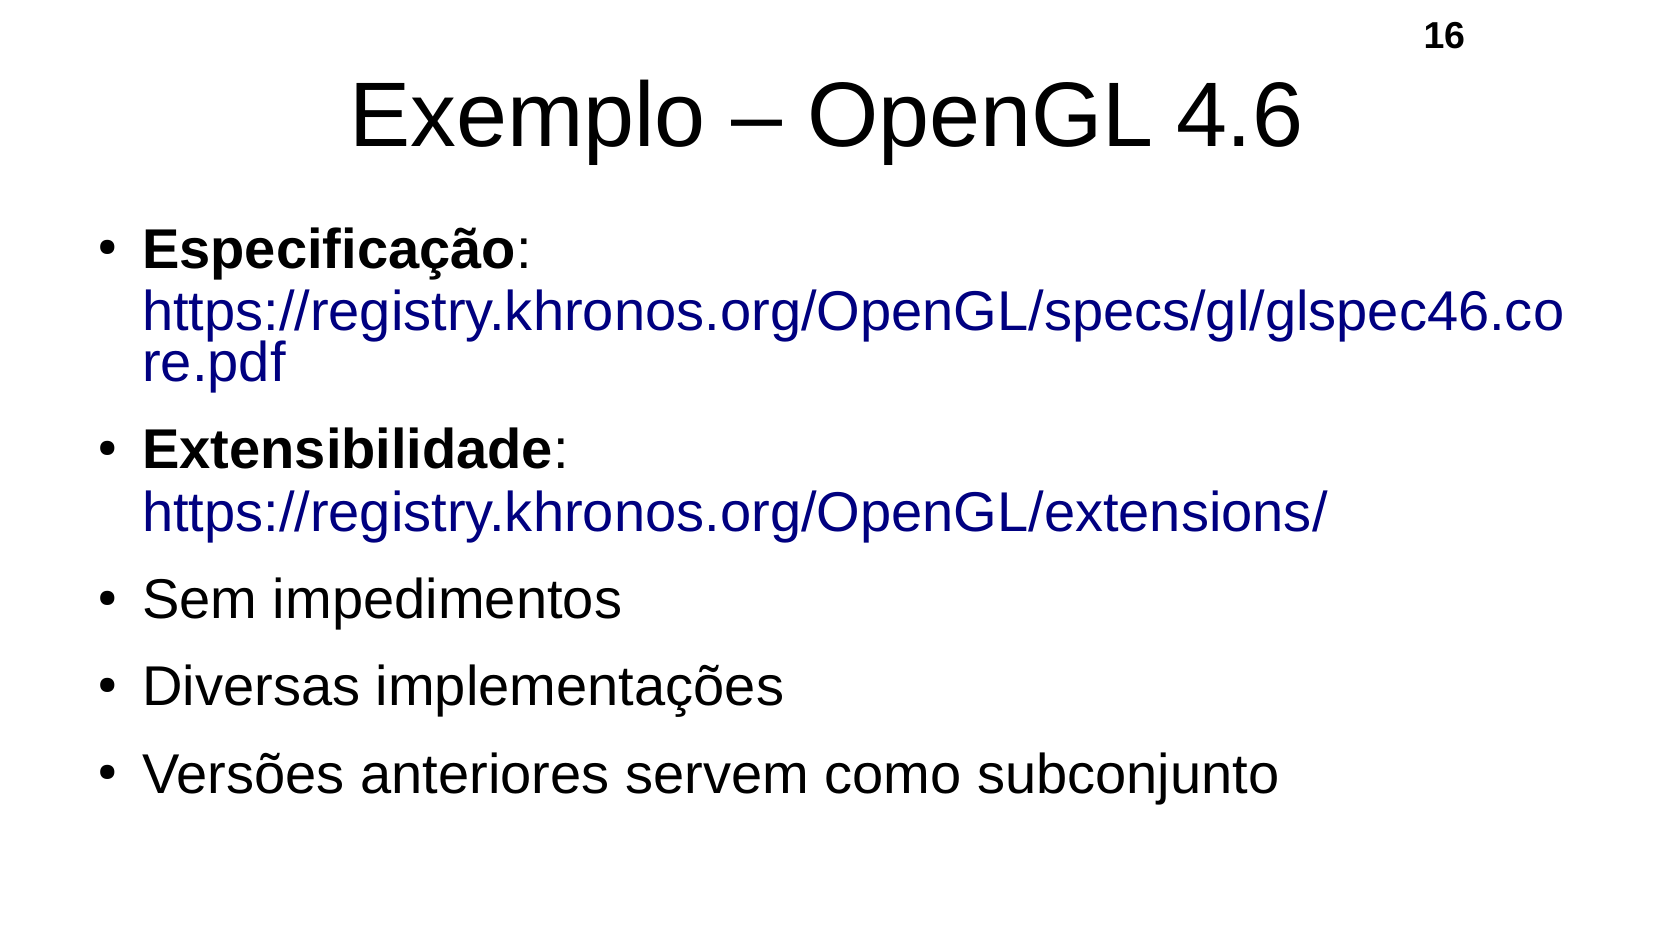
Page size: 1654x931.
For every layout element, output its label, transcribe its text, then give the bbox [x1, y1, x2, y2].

title Exemplo – OpenGL 4.6 [82, 37, 1571, 193]
list Especificação: https://registry.khronos.org/OpenGL/specs/gl/glspec46.core.pdf Extensibilidade: https://registry.khronos.org/OpenGL/extensions/ Sem impedimentos Diversas implementações Versões anteriores servem como subconjunto [82, 217, 1571, 758]
text_box <número> [1408, 0, 1654, 71]
